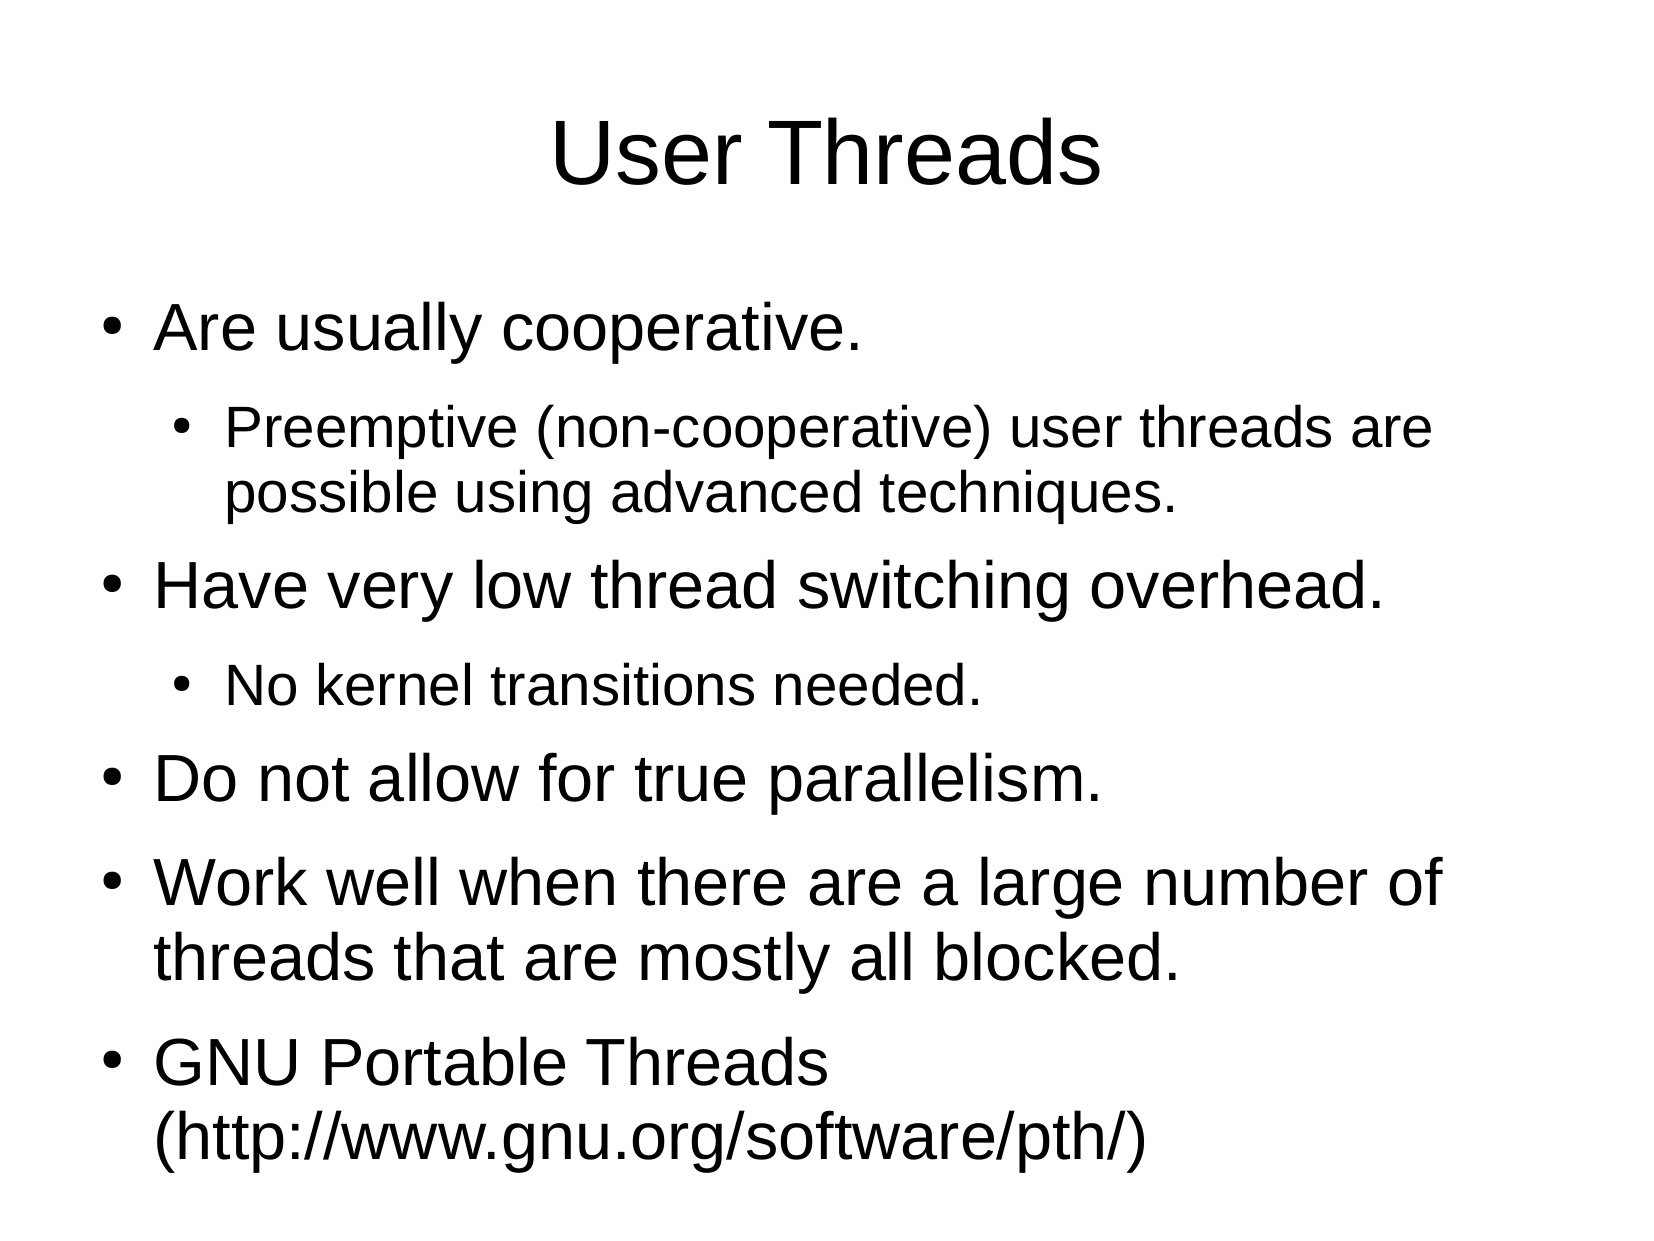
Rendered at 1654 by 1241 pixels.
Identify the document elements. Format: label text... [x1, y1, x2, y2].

title User Threads [82, 49, 1571, 257]
list Are usually cooperative. Preemptive (non-cooperative) user threads are possible using advanced techniques. Have very low thread switching overhead. No kernel transitions needed. Do not allow for true parallelism. Work well when there are a large number of threads that are mostly all blocked. GNU Portable Threads (http://www.gnu.org/software/pth/) [82, 290, 1571, 1174]
